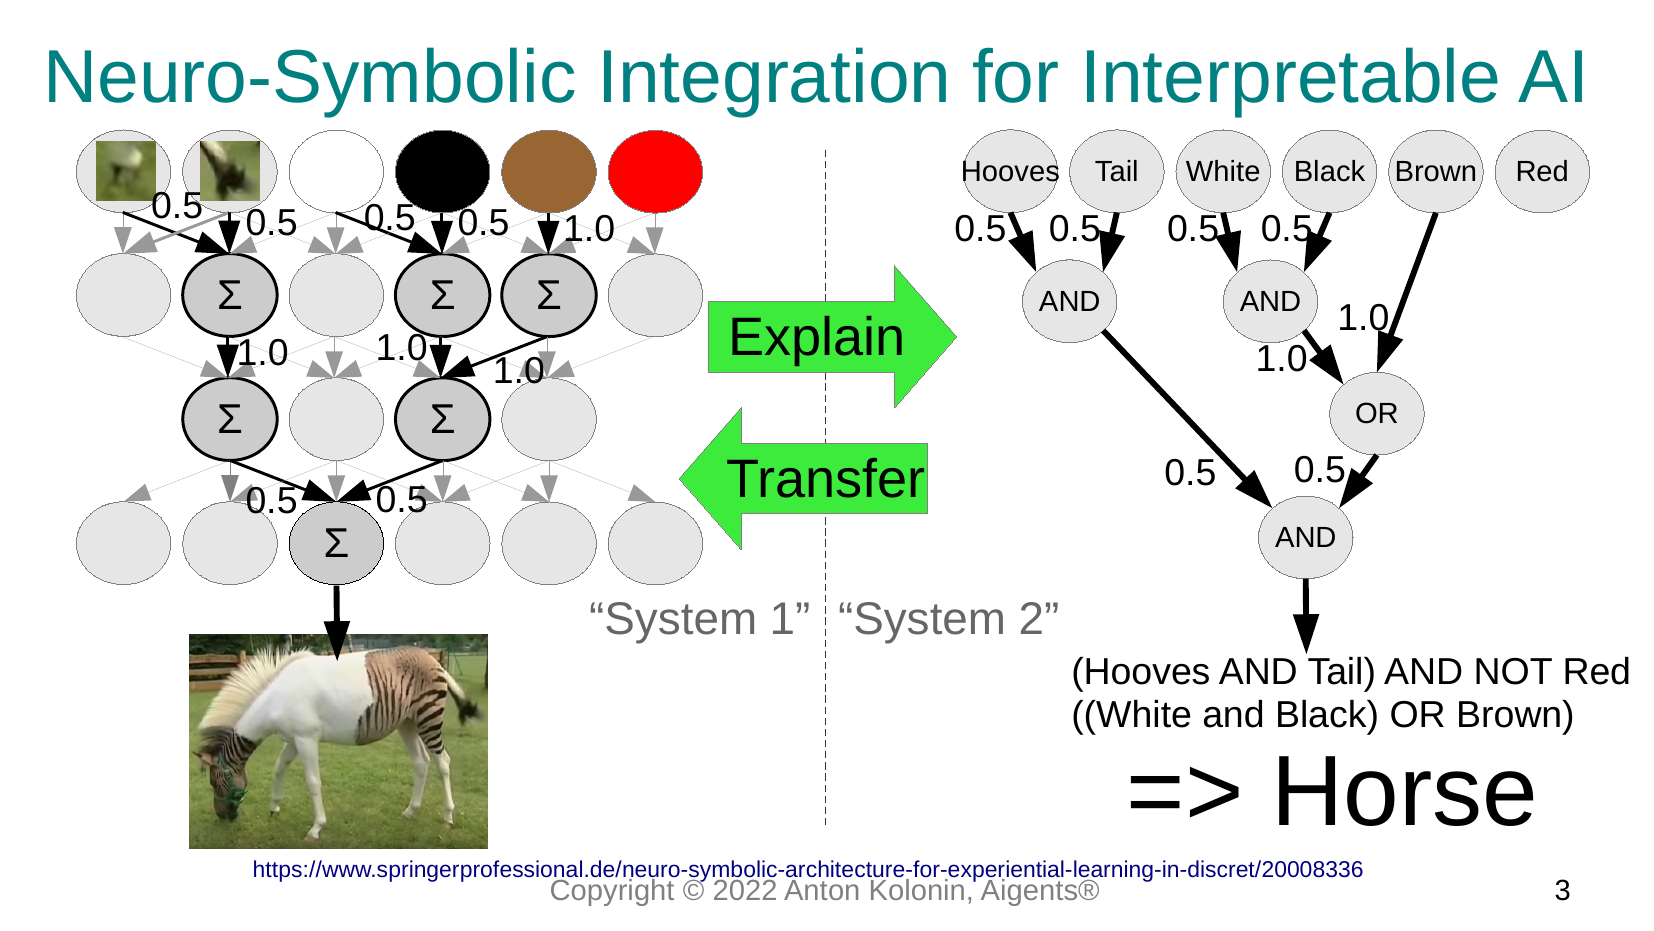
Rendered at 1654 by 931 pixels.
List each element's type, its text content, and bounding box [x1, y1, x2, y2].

text_box [289, 254, 384, 337]
text_box Neuro-Symbolic Integration for Interpretable AI [3, 0, 1652, 152]
text_box https://www.springerprofessional.de/neuro-symbolic-architecture-for-experiential-learning-in-discret/20008336 [237, 849, 1380, 893]
text_box OR [1329, 372, 1425, 455]
text_box 1.0 [478, 342, 561, 402]
text_box AND [1022, 260, 1117, 343]
text_box 1.0 [1240, 330, 1323, 391]
text_box 1.0 [360, 318, 443, 379]
text_box [182, 130, 278, 194]
text_box Σ [289, 502, 384, 585]
text_box 0.5 [230, 194, 313, 254]
text_box 0.5 [230, 472, 313, 532]
text_box Σ [501, 254, 597, 337]
text_box [395, 130, 490, 213]
picture [189, 634, 488, 849]
text_box AND [1223, 260, 1318, 333]
text_box Σ [182, 254, 278, 336]
text_box Σ [395, 378, 490, 461]
text_box 0.5 [360, 471, 443, 532]
text_box Σ [182, 378, 278, 461]
text_box Explain [708, 265, 957, 408]
text_box Red [1495, 130, 1590, 213]
text_box 1.0 [221, 324, 304, 385]
text_box (Hooves AND Tail) AND NOT Red ((White and Black) OR Brown) => Horse [1056, 643, 1648, 869]
text_box 0.5 [1152, 200, 1235, 261]
text_box Transfer [679, 407, 928, 550]
text_box White [1175, 129, 1271, 212]
text_box 0.5 [1034, 200, 1117, 260]
text_box AND [1258, 502, 1354, 579]
text_box Brown [1388, 130, 1484, 213]
text_box 0.5 [1246, 199, 1328, 260]
text_box Black [1282, 130, 1377, 213]
text_box [608, 253, 703, 337]
text_box [608, 502, 703, 585]
text_box [76, 129, 171, 213]
text_box 0.5 [1149, 444, 1232, 504]
text_box 0.5 [939, 200, 1022, 261]
text_box Tail [1069, 129, 1165, 213]
picture [96, 141, 156, 201]
text_box Σ [395, 254, 490, 337]
text_box [501, 501, 597, 585]
text_box [76, 501, 171, 585]
text_box [608, 130, 703, 214]
picture [200, 141, 260, 201]
text_box [501, 130, 597, 213]
text_box [219, 201, 230, 213]
text_box 1.0 [548, 200, 631, 261]
text_box 1.0 [1322, 289, 1405, 349]
text_box 0.5 [1279, 441, 1362, 502]
text_box “System 2” [823, 585, 1075, 652]
text_box [501, 379, 597, 461]
text_box 0.5 [136, 176, 219, 237]
text_box [182, 501, 278, 585]
text_box [76, 253, 171, 337]
text_box 0.5 [442, 193, 525, 254]
text_box “System 1” [574, 585, 823, 652]
text_box [289, 130, 384, 213]
text_box [395, 502, 491, 585]
text_box 0.5 [349, 188, 431, 249]
text_box [289, 378, 384, 461]
text_box Hooves [964, 129, 1058, 212]
